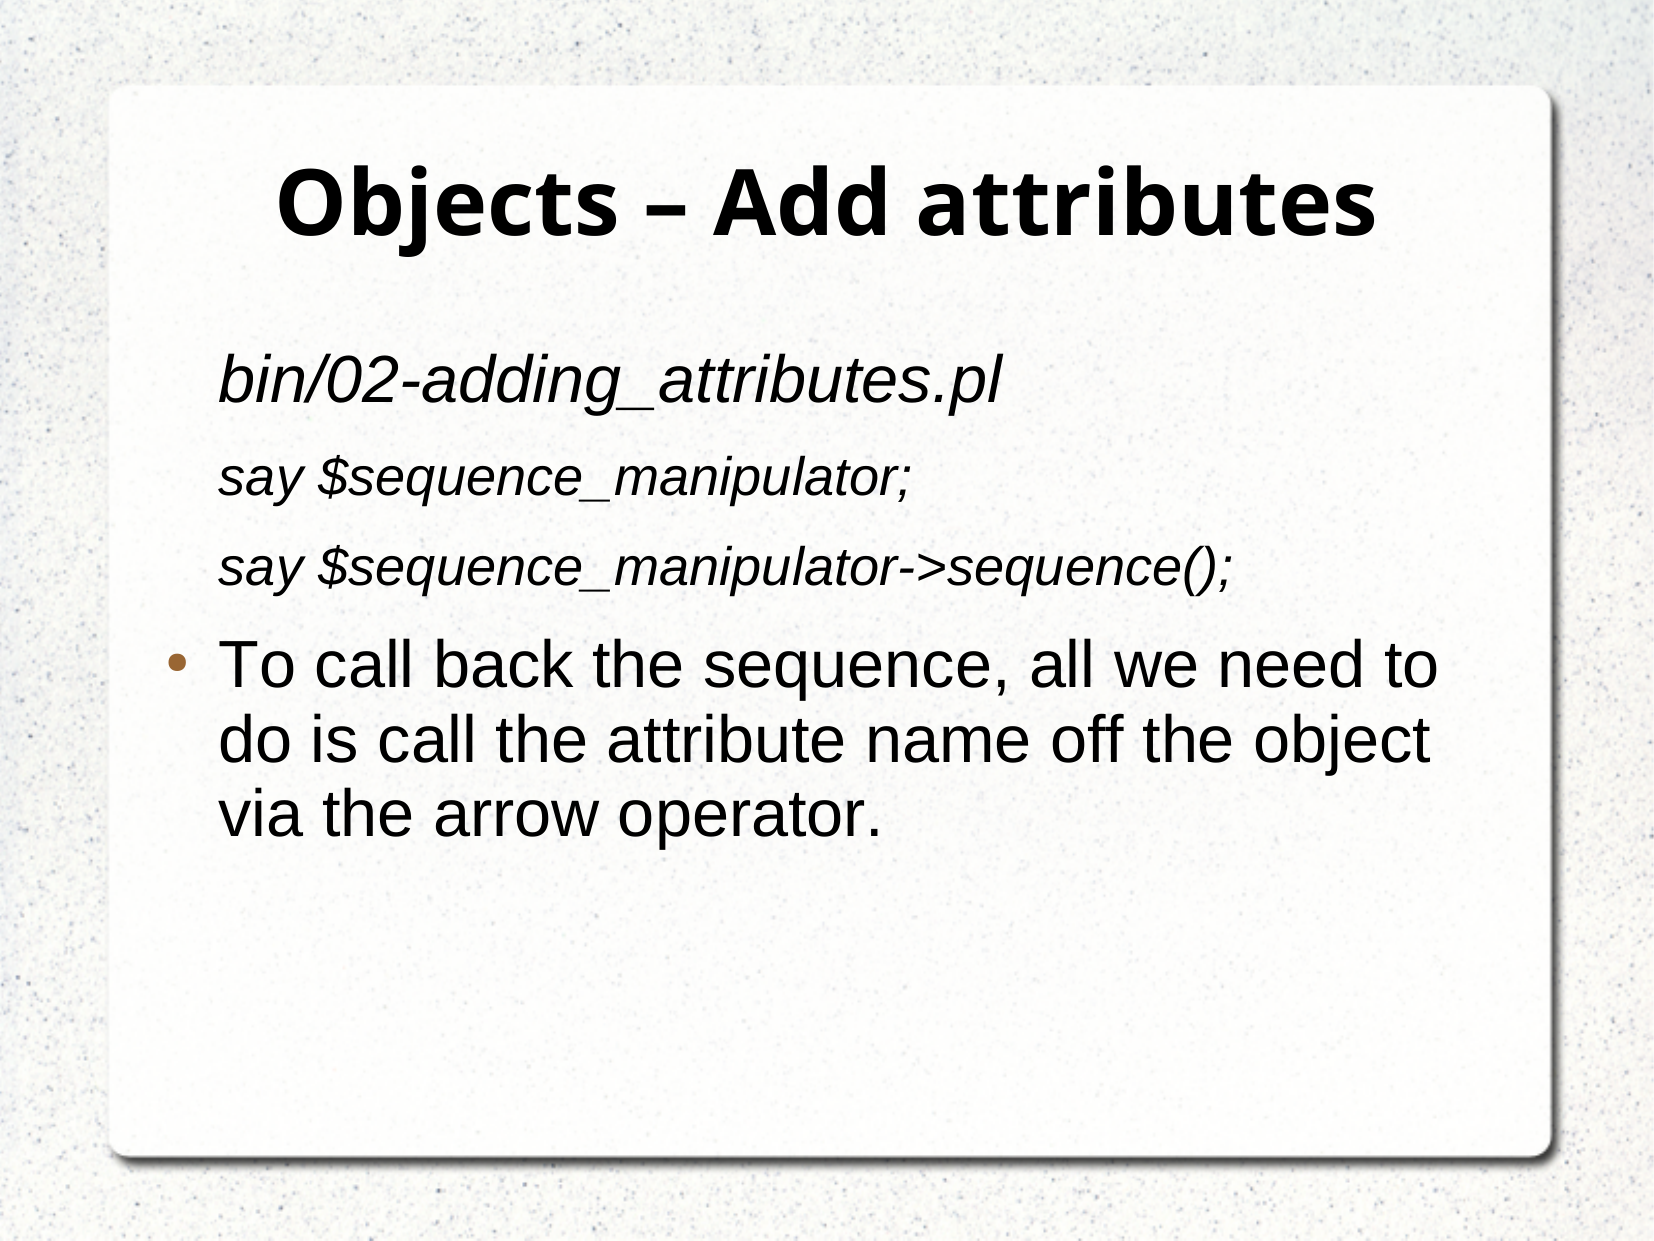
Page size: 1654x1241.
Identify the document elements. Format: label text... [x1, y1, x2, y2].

picture [0, 0, 1654, 1241]
list bin/02-adding_attributes.pl say $sequence_manipulator; say $sequence_manipulator->sequence(); To call back the sequence, all we need to do is call the attribute name off the object via the arrow operator. [147, 342, 1506, 978]
title Objects – Add attributes [118, 96, 1536, 304]
